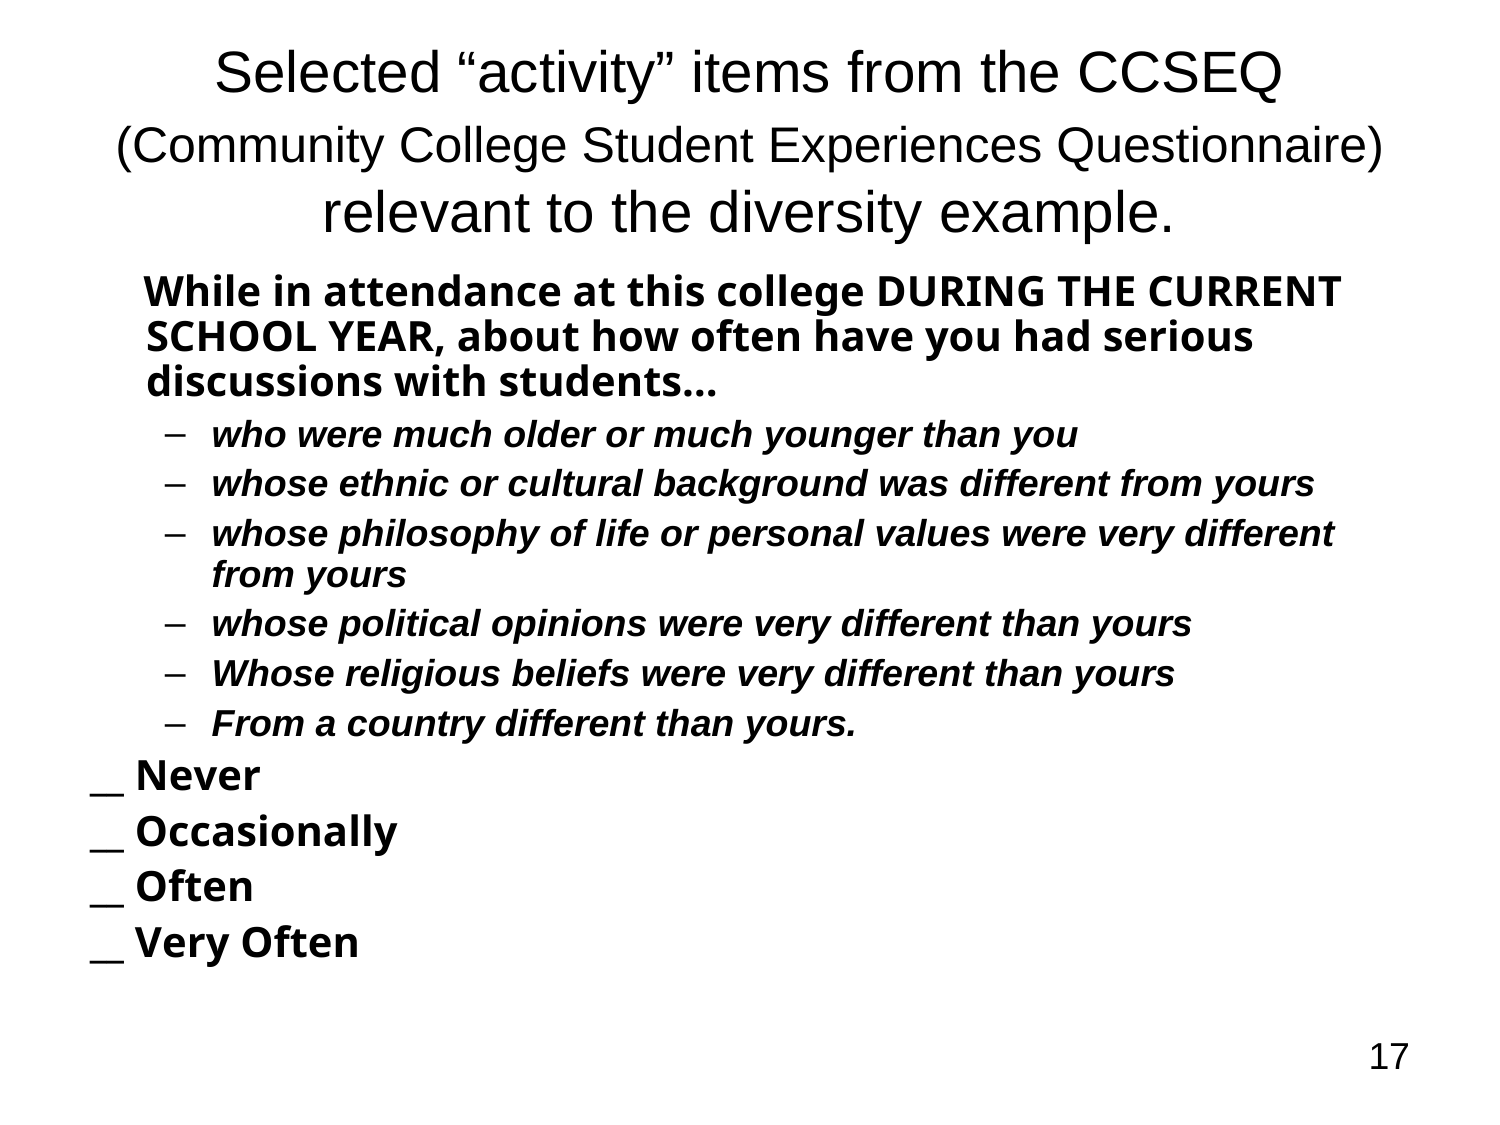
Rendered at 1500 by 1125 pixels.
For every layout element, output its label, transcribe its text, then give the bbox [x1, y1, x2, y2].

list While in attendance at this college DURING THE CURRENT SCHOOL YEAR, about how often have you had serious discussions with students… who were much older or much younger than you whose ethnic or cultural background was different from yours whose philosophy of life or personal values were very different from yours whose political opinions were very different than yours Whose religious beliefs were very different than yours From a country different than yours. __ Never __ Occasionally __ Often __ Very Often [75, 262, 1426, 1005]
title Selected “activity” items from the CCSEQ (Community College Student Experiences Questionnaire) relevant to the diversity example. [75, 45, 1426, 233]
